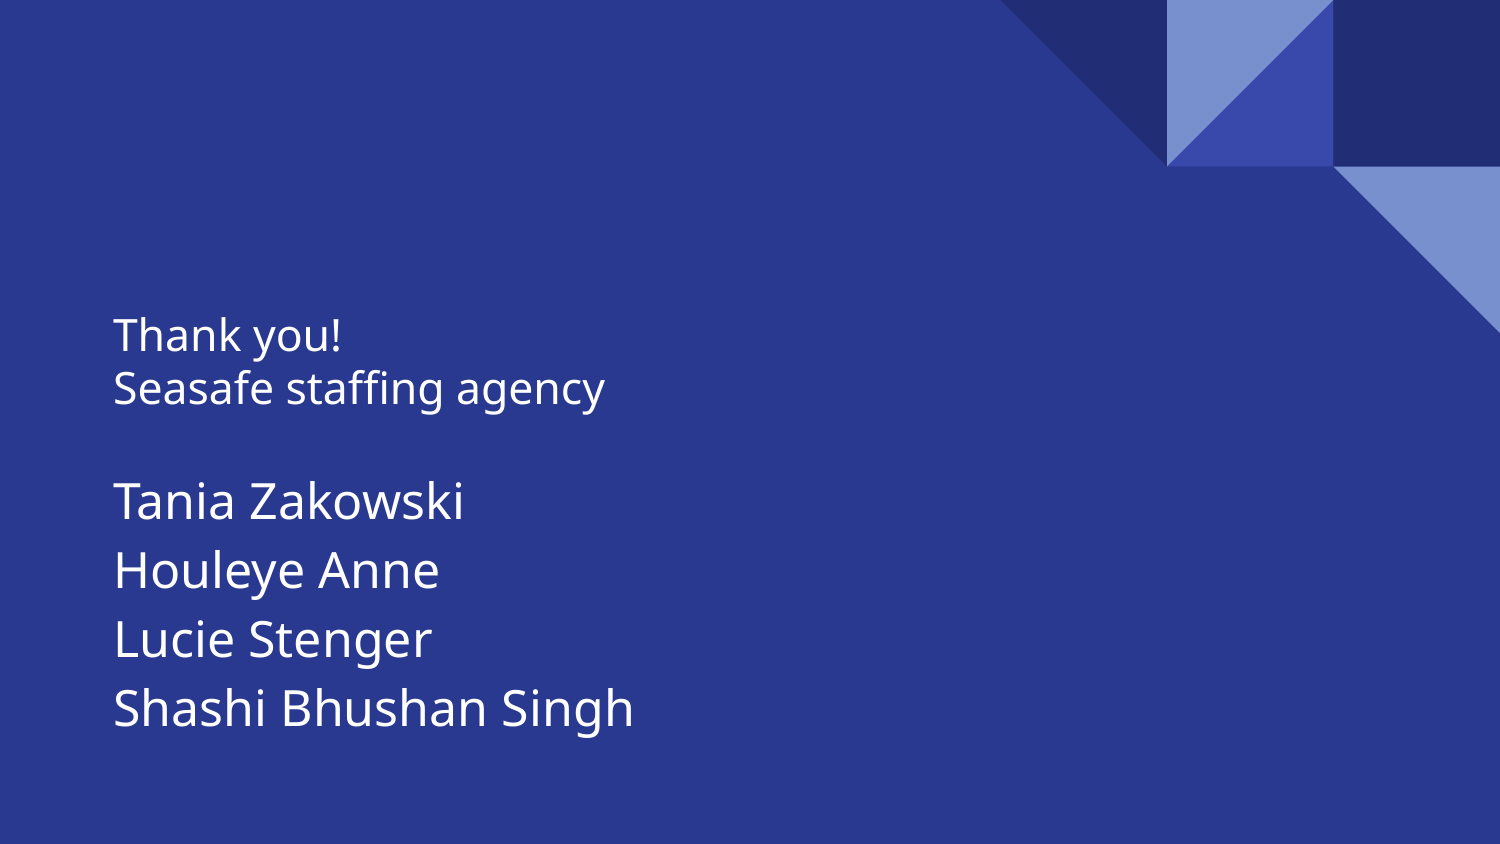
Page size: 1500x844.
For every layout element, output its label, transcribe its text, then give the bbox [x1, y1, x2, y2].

subtitle Tania Zakowski Houleye Anne Lucie Stenger Shashi Bhushan Singh [98, 445, 1447, 720]
title Thank you! Seasafe staffing agency [98, 291, 1447, 429]
